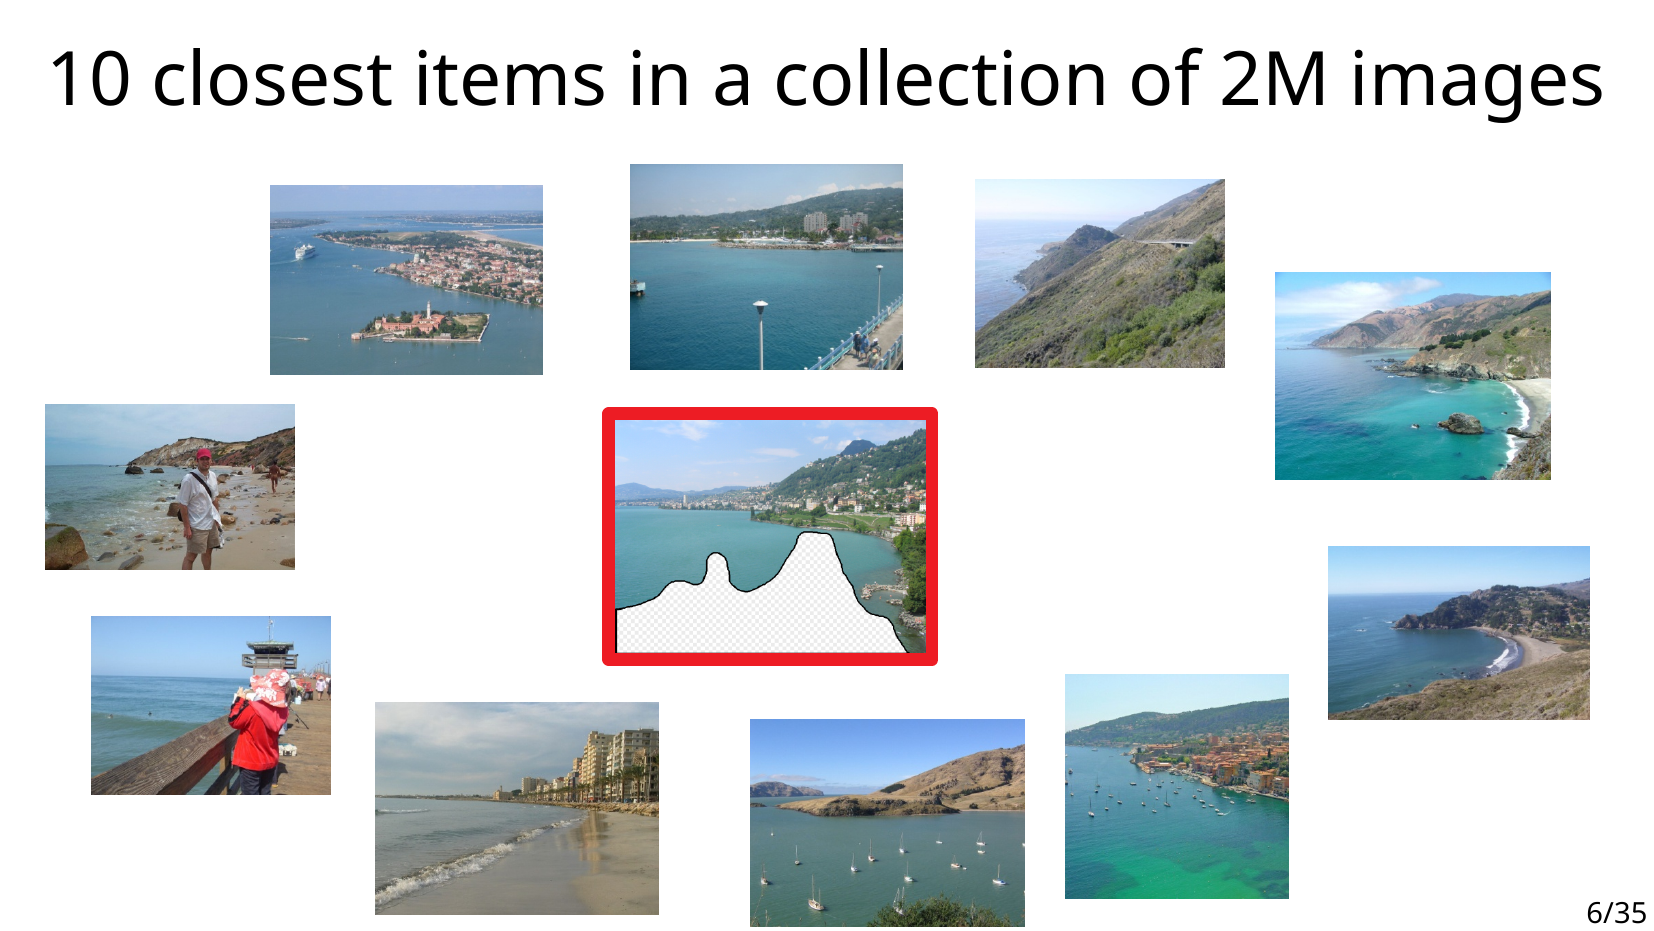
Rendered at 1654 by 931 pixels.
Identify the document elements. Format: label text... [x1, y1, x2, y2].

picture [375, 702, 659, 916]
picture [45, 404, 295, 571]
picture [615, 420, 926, 654]
picture [91, 616, 331, 796]
picture [270, 185, 543, 376]
picture [1065, 674, 1289, 899]
title 10 closest items in a collection of 2M images [0, 1, 1654, 151]
picture [750, 719, 1025, 927]
picture [975, 179, 1225, 368]
picture [1275, 272, 1551, 481]
picture [630, 164, 903, 370]
picture [1328, 546, 1591, 721]
